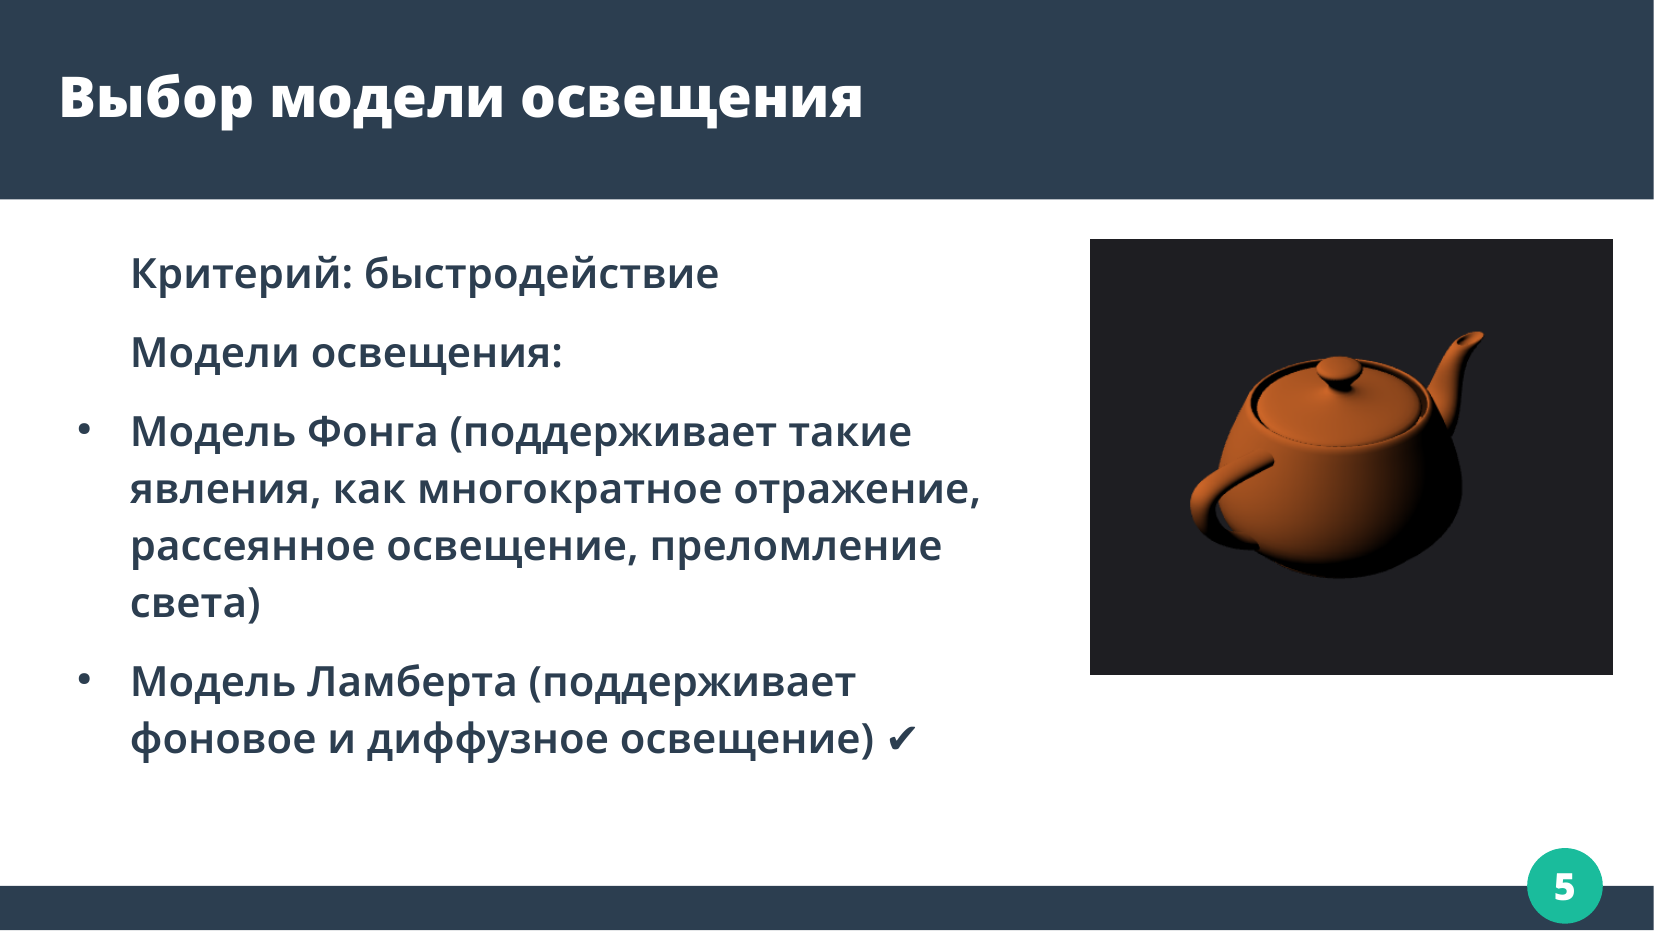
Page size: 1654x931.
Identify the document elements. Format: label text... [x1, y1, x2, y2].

title Выбор модели освещения [59, 37, 1595, 155]
list Критерий: быстродействие Модели освещения: Модель Фонга (поддерживает такие явления, как многократное отражение, рассеянное освещение, преломление света) Модель Ламберта (поддерживает фоновое и диффузное освещение) ✔ [59, 243, 1051, 864]
picture [1090, 239, 1613, 676]
